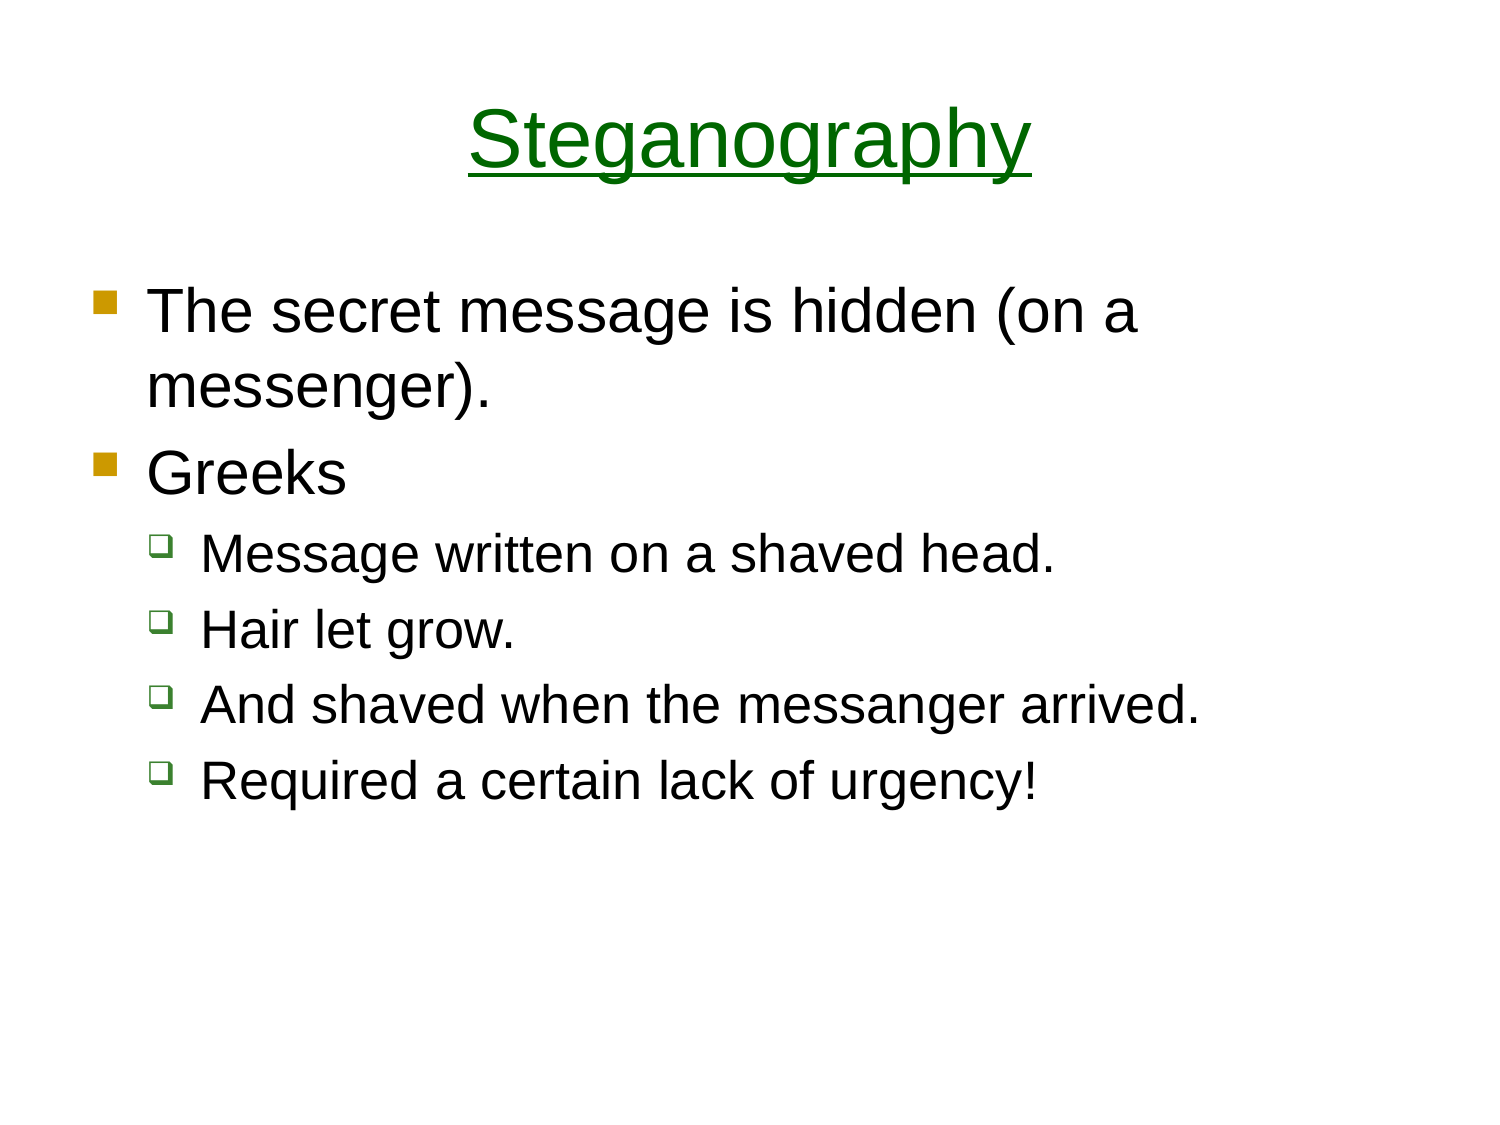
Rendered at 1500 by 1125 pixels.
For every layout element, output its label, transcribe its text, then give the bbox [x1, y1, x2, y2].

title Steganography [75, 92, 1425, 186]
list The secret message is hidden (on a messenger). Greeks Message written on a shaved head. Hair let grow. And shaved when the messanger arrived. Required a certain lack of urgency! [75, 262, 1425, 1006]
